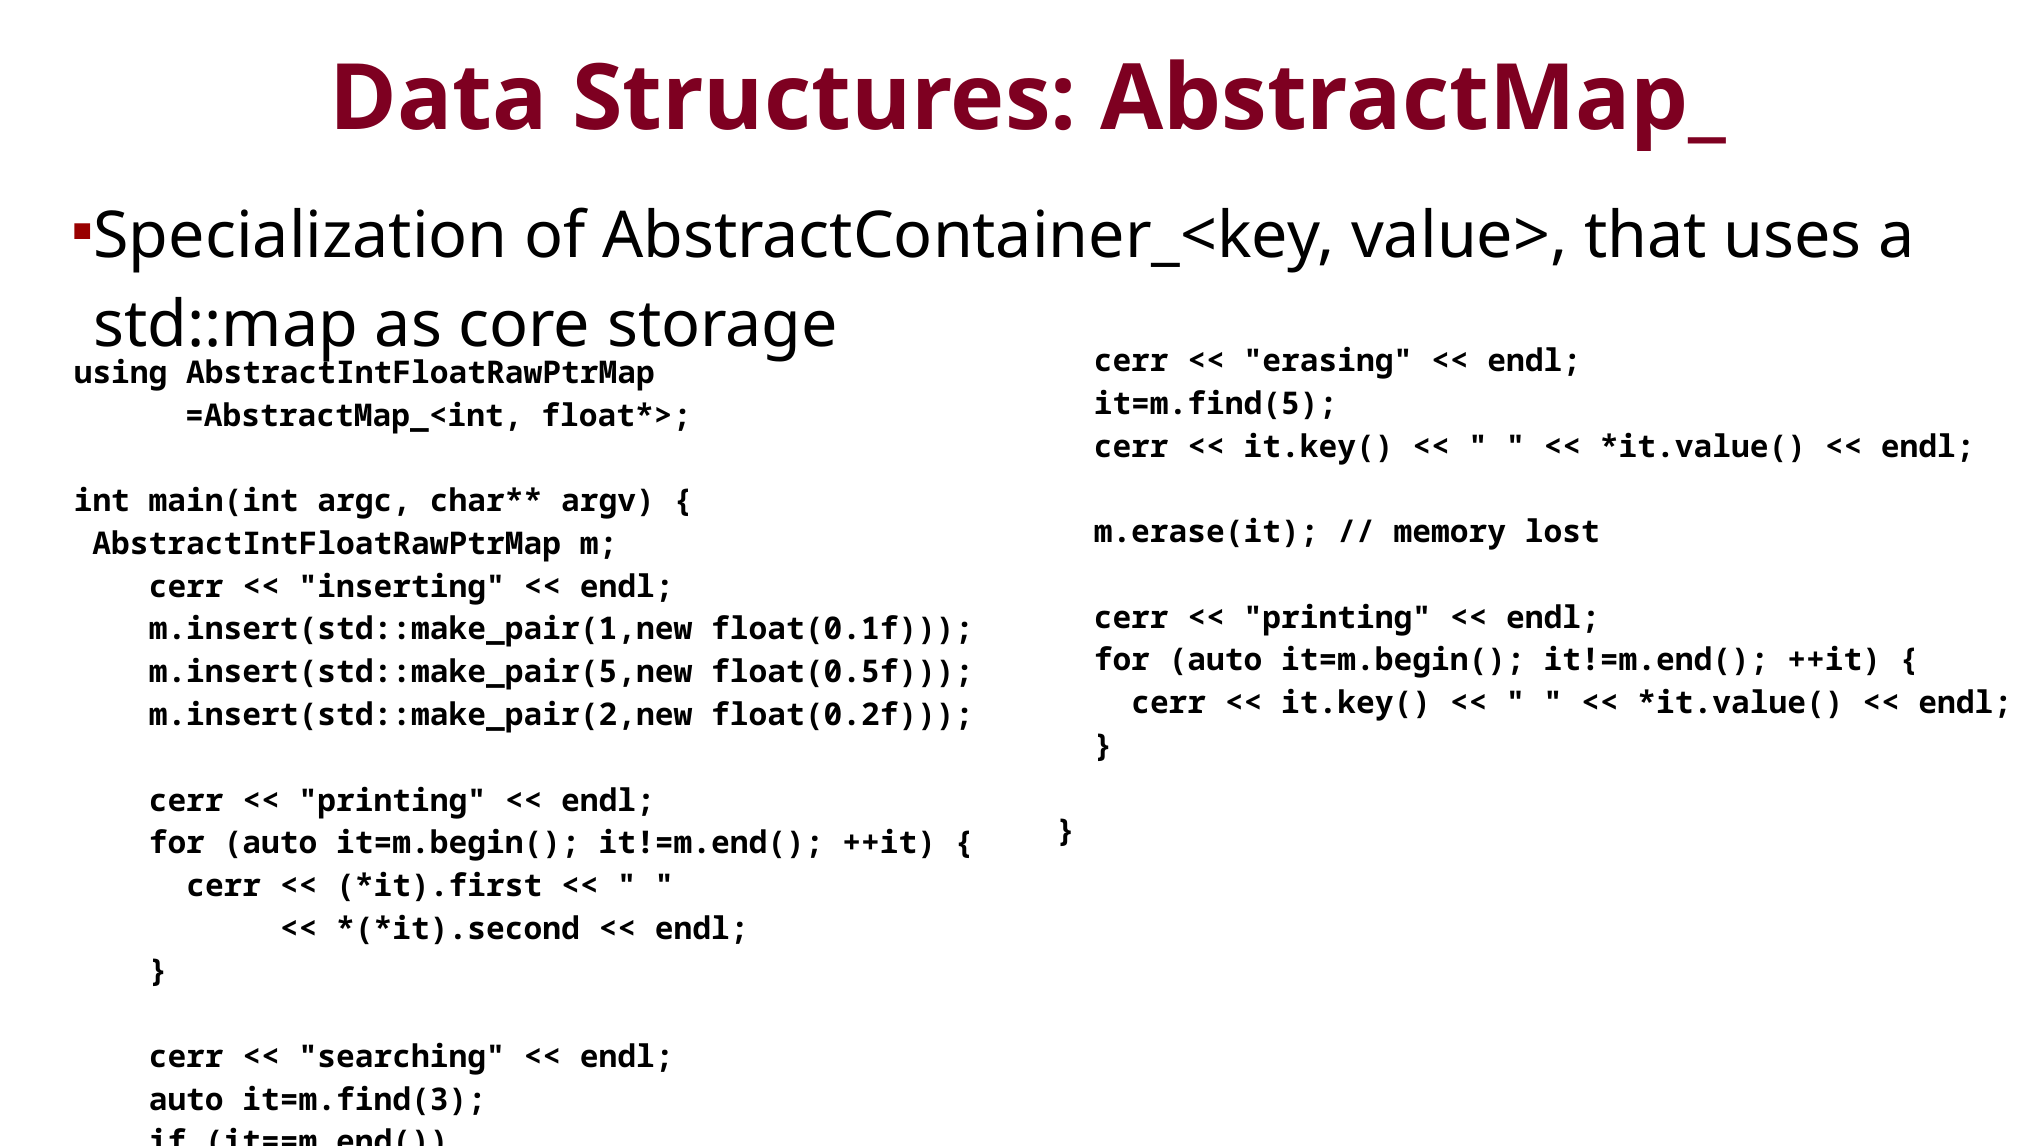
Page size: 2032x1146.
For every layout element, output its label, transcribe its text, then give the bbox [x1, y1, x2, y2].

text_box using AbstractIntFloatRawPtrMap =AbstractMap_<int, float*>; int main(int argc, char** argv) { AbstractIntFloatRawPtrMap m; cerr << "inserting" << endl; m.insert(std::make_pair(1,new float(0.1f))); m.insert(std::make_pair(5,new float(0.5f))); m.insert(std::make_pair(2,new float(0.2f))); cerr << "printing" << endl; for (auto it=m.begin(); it!=m.end(); ++it) { cerr << (*it).first << " " << *(*it).second << endl; } cerr << "searching" << endl; auto it=m.find(3); if (it==m.end()) cerr << "not found" << endl; [59, 342, 1949, 1119]
text_box cerr << "erasing" << endl; it=m.find(5); cerr << it.key() << " " << *it.value() << endl; m.erase(it); // memory lost cerr << "printing" << endl; for (auto it=m.begin(); it!=m.end(); ++it) { cerr << it.key() << " " << *it.value() << endl; } } [1003, 330, 2032, 1108]
title Data Structures: AbstractMap_ [37, 10, 2020, 178]
list Specialization of AbstractContainer_<key, value>, that uses a std::map as core storage [59, 188, 1985, 342]
